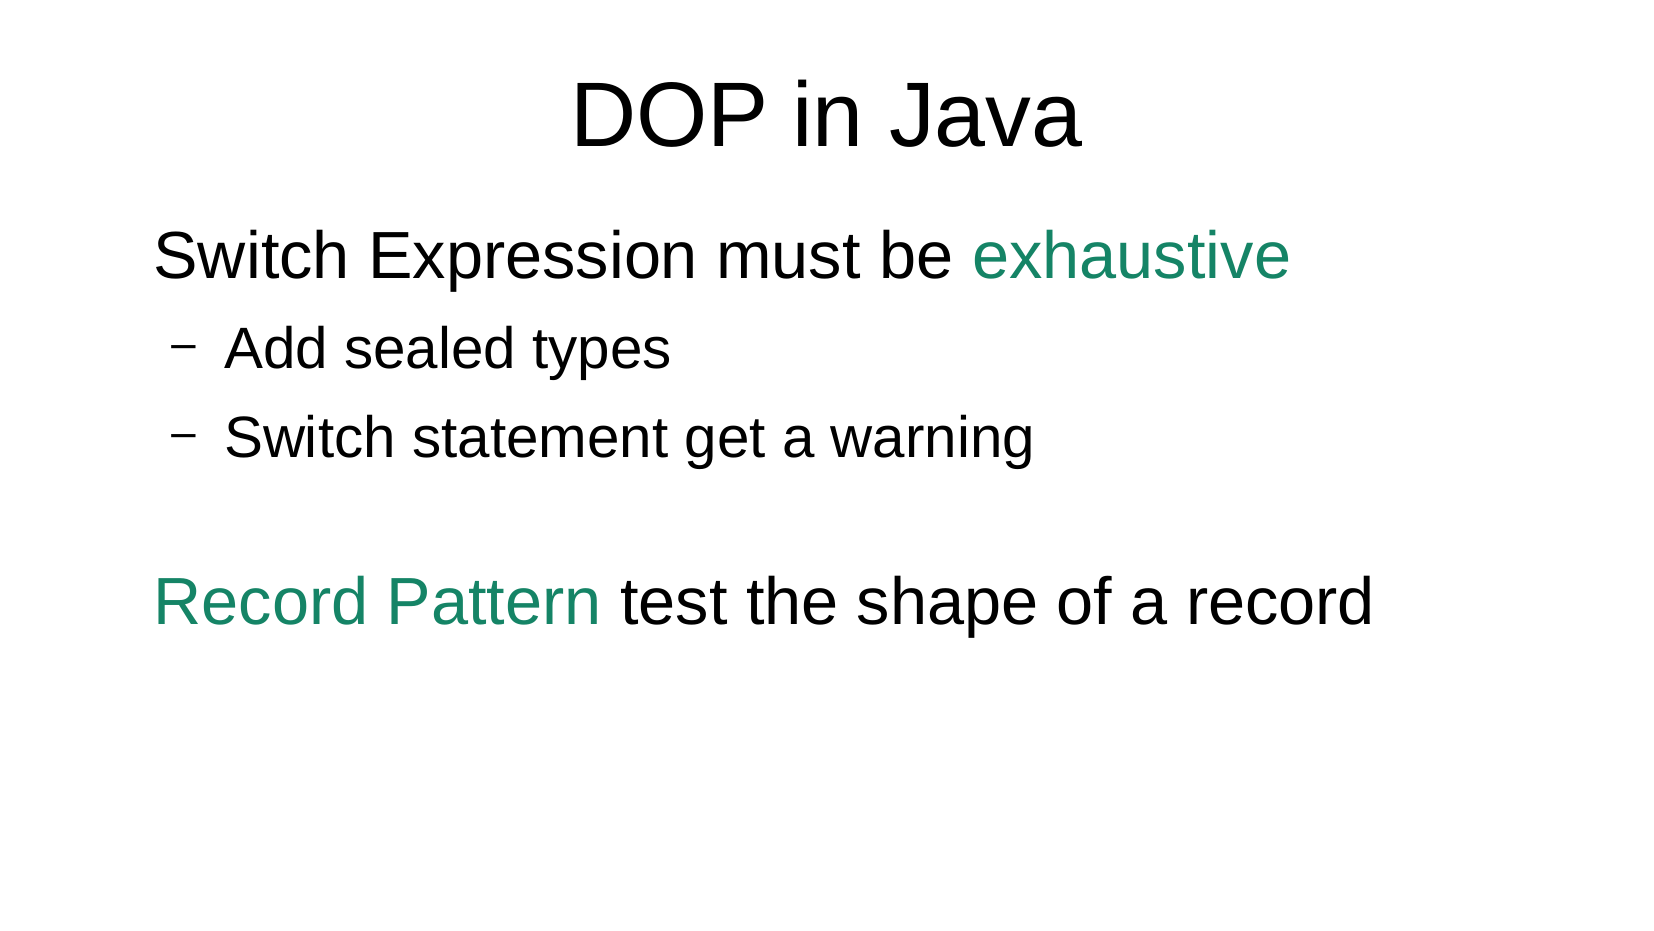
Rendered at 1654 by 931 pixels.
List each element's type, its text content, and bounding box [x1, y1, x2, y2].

title DOP in Java [82, 37, 1571, 193]
list Switch Expression must be exhaustive Add sealed types Switch statement get a warning Record Pattern test the shape of a record [82, 217, 1571, 758]
